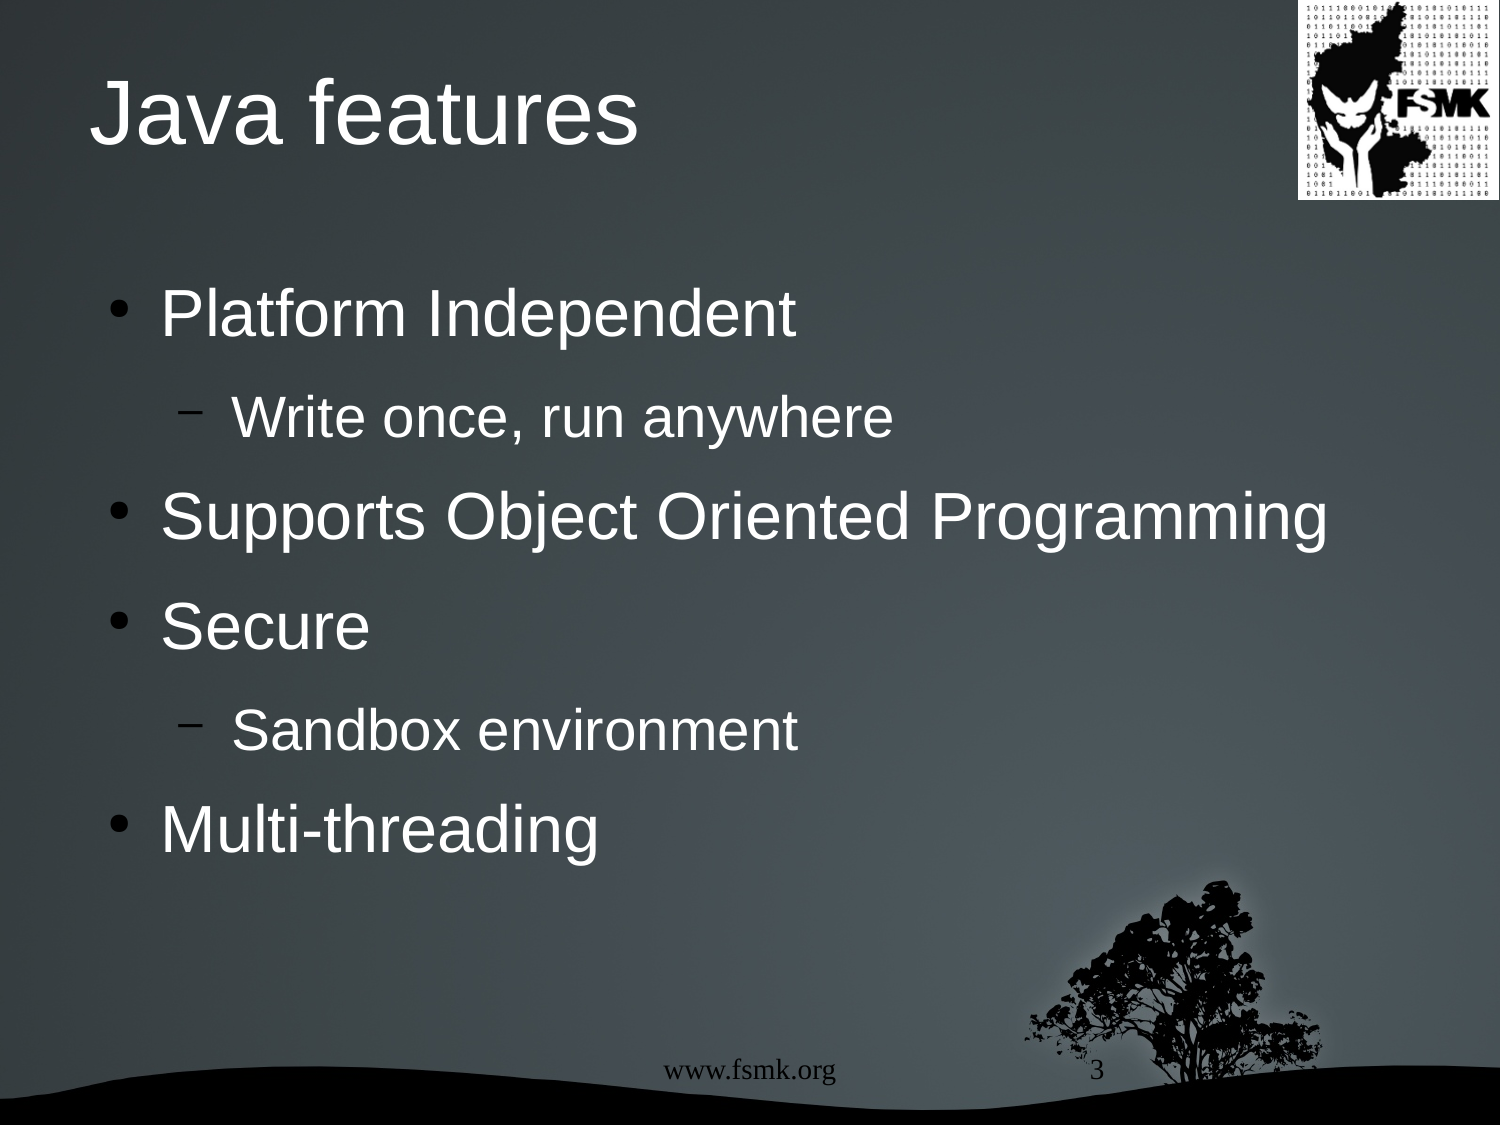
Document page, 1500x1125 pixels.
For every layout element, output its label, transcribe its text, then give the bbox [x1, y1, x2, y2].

title Java features [75, 45, 1425, 233]
text_box www.fsmk.org [512, 1042, 988, 1103]
list Platform Independent Write once, run anywhere Supports Object Oriented Programming Secure Sandbox environment Multi-threading [75, 262, 1425, 1005]
text_box <number> [1074, 1042, 1425, 1103]
picture [0, 0, 1500, 1125]
